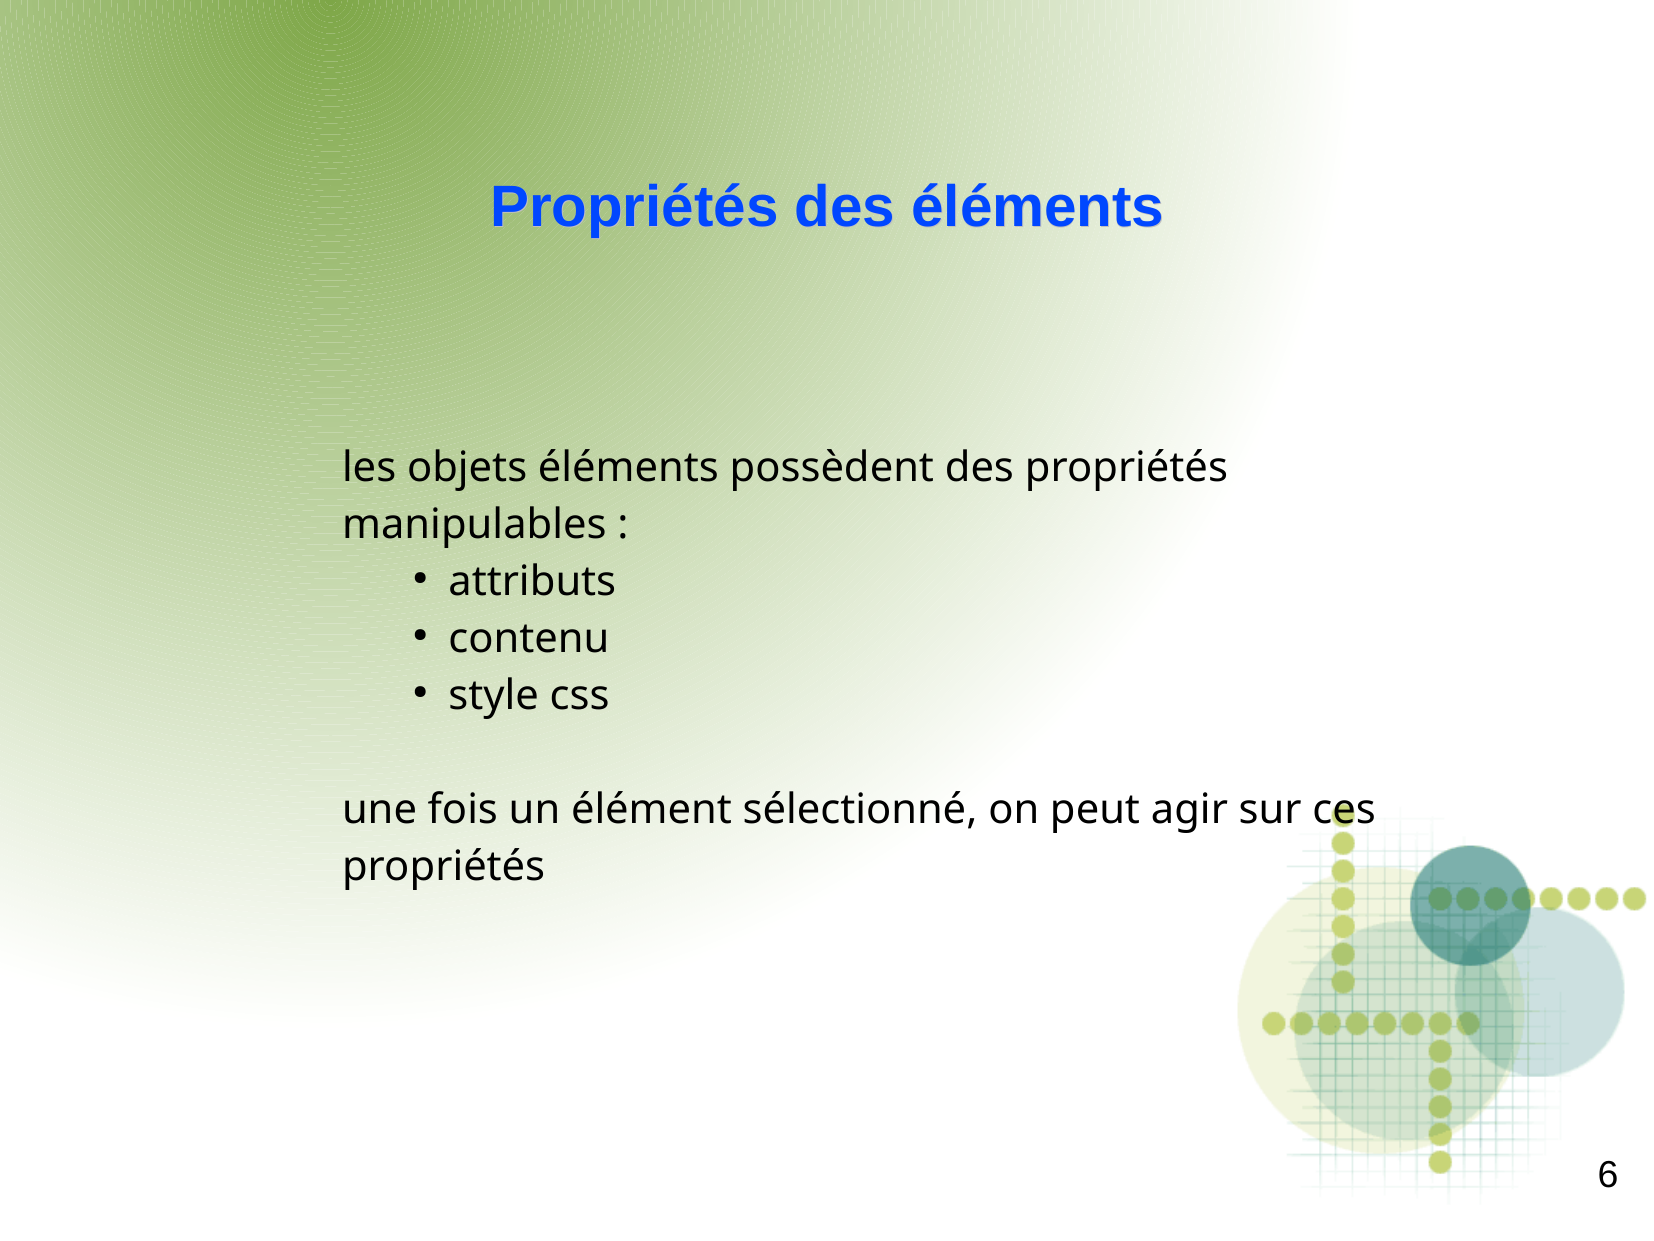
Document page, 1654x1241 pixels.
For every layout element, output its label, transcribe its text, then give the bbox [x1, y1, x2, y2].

picture [1224, 792, 1654, 1211]
text_box les objets éléments possèdent des propriétés manipulables : attributs contenu style css une fois un élément sélectionné, on peut agir sur ces propriétés [327, 429, 1394, 909]
text_box <numéro> [1582, 1145, 1654, 1217]
title Propriétés des éléments [121, 102, 1534, 310]
